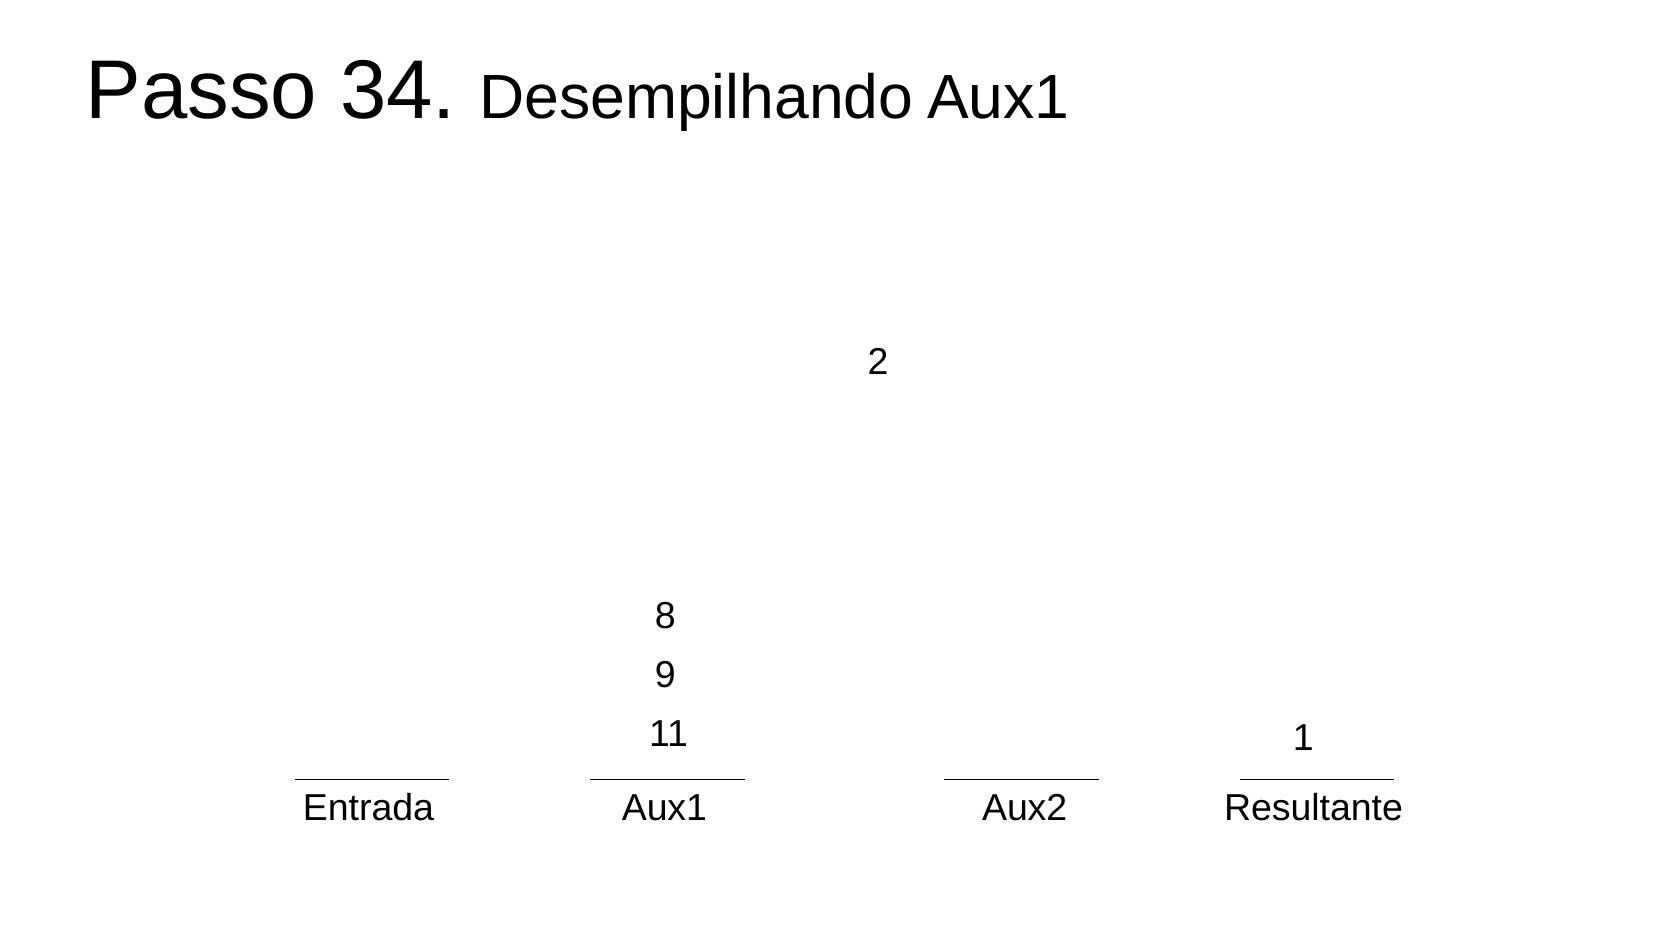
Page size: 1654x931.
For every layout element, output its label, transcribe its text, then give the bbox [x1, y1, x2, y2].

text_box 9 [640, 645, 709, 703]
text_box 8 [640, 586, 709, 644]
text_box Passo 34. Desempilhando Aux1 [70, 35, 1583, 353]
text_box Aux1 [607, 780, 723, 837]
text_box Resultante [1209, 779, 1418, 837]
text_box Entrada [288, 779, 449, 837]
text_box 1 [1278, 708, 1347, 766]
text_box 11 [634, 705, 703, 762]
text_box Aux2 [967, 780, 1083, 837]
text_box 2 [852, 332, 922, 390]
